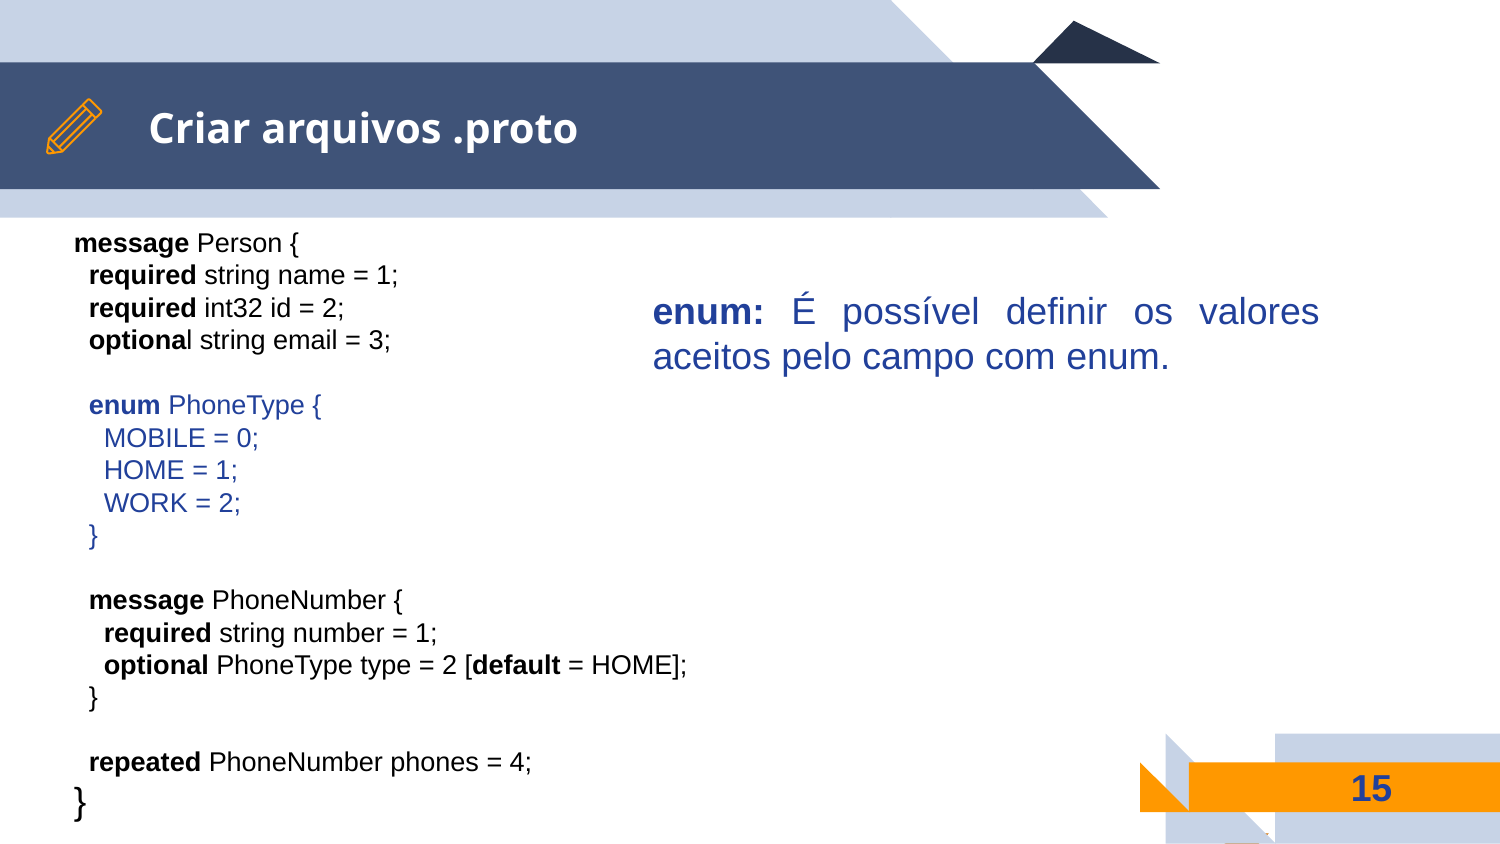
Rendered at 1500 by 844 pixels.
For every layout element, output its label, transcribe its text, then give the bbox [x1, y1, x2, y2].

text_box Criar arquivos .proto [133, 64, 1035, 190]
text_box enum: É possível definir os valores aceitos pelo campo com enum. [637, 279, 1335, 378]
text_box message Person { required string name = 1; required int32 id = 2; optional string email = 3; enum PhoneType { MOBILE = 0; HOME = 1; WORK = 2; } message PhoneNumber { required string number = 1; optional PhoneType type = 2 [default = HOME]; } repeated PhoneNumber phones = 4; } [58, 217, 1181, 781]
text_box 15 [1249, 760, 1494, 813]
